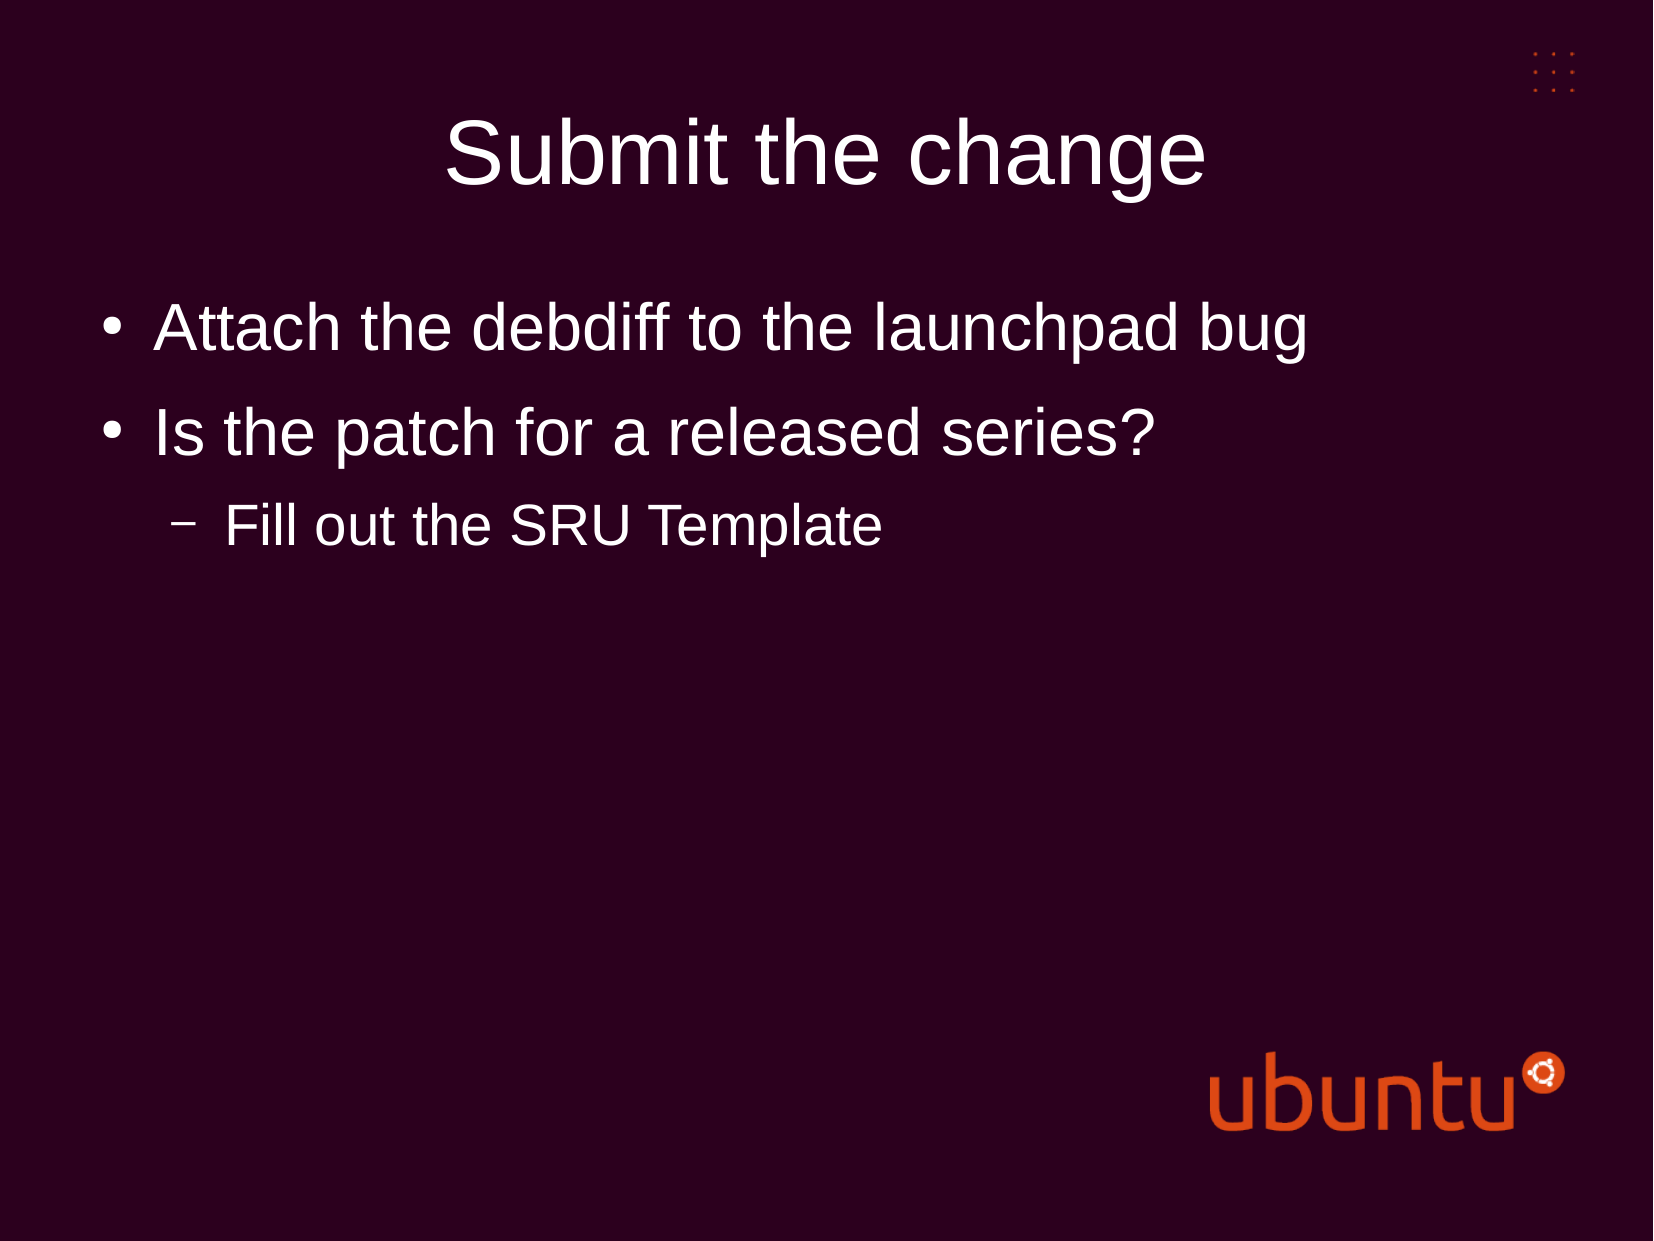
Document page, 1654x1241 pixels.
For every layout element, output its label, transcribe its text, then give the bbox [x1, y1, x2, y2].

title Submit the change [82, 49, 1571, 257]
picture [1571, 49, 1575, 94]
list Attach the debdiff to the launchpad bug Is the patch for a released series? Fill out the SRU Template [82, 290, 1571, 1010]
picture [1121, 960, 1653, 1223]
